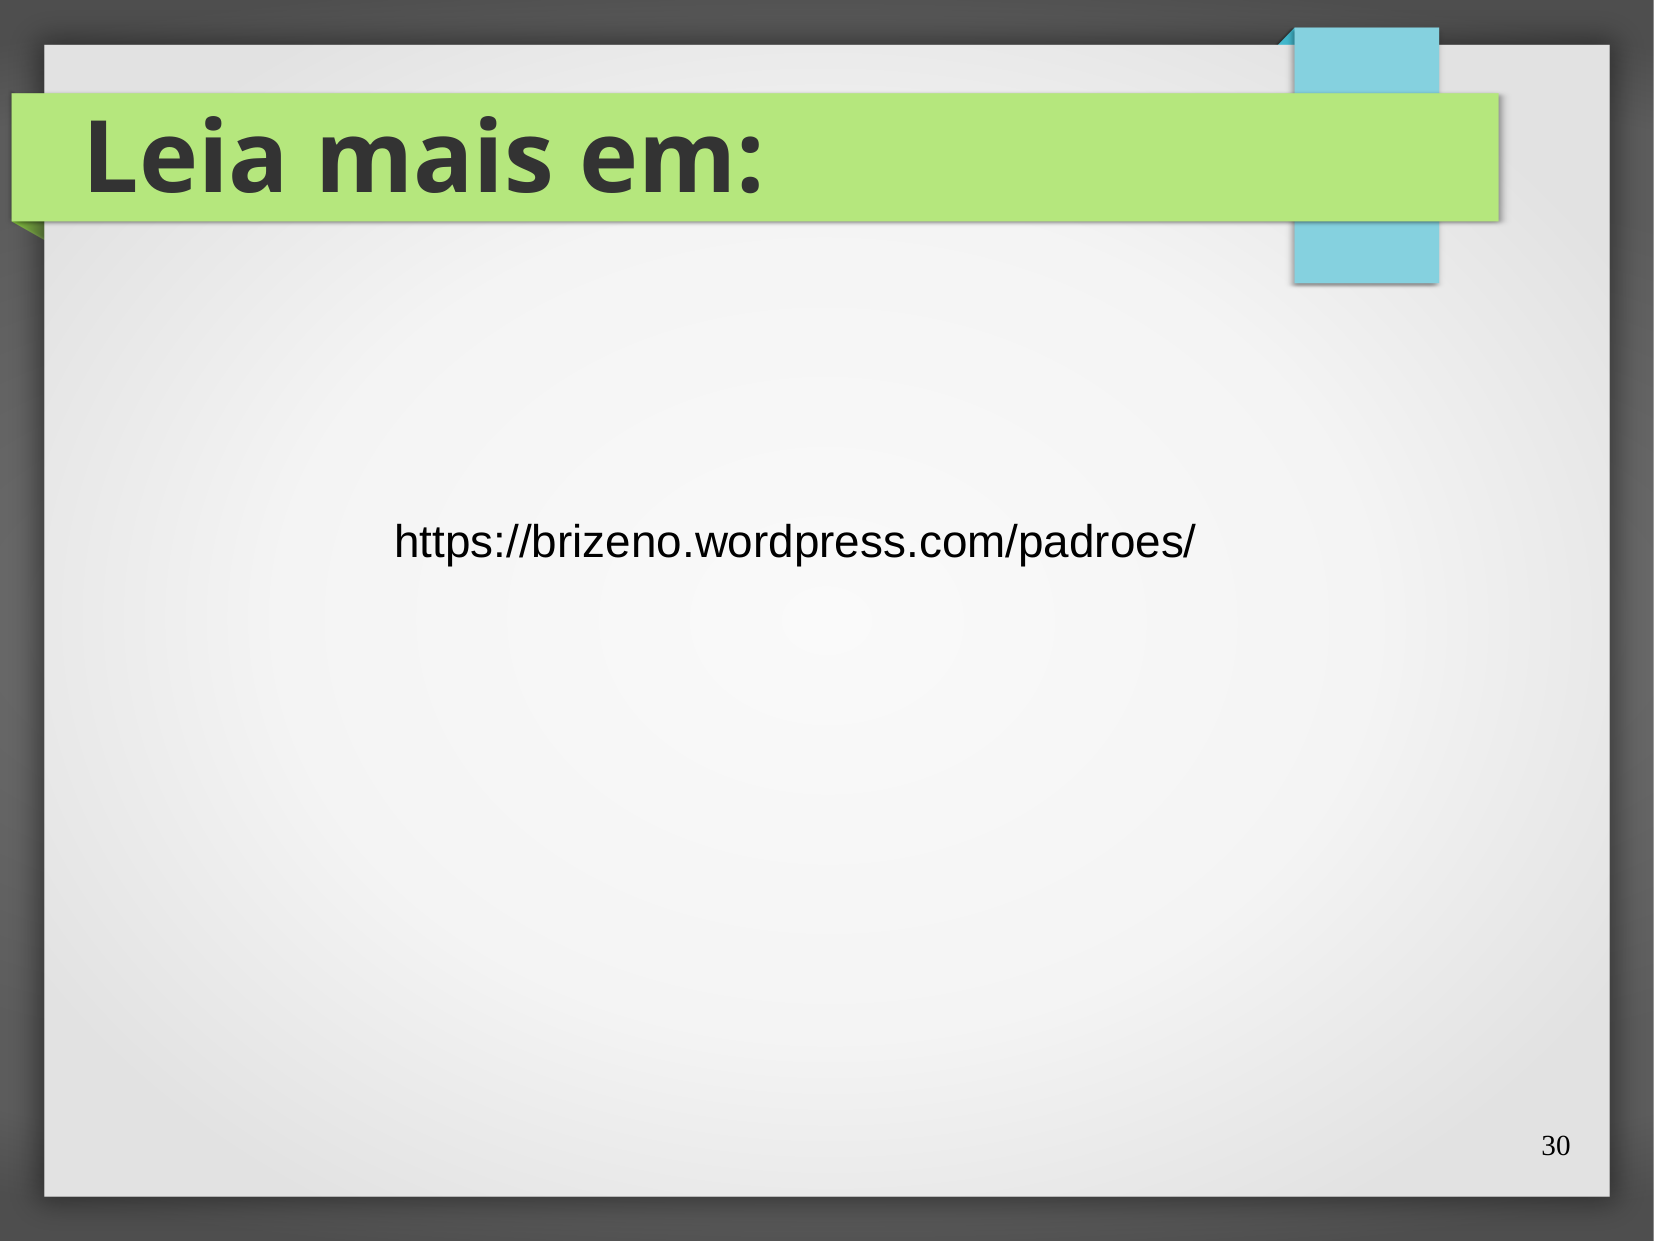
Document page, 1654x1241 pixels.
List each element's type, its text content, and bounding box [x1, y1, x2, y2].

title Leia mais em: [82, 94, 1264, 213]
picture [0, 0, 1654, 1241]
text_box https://brizeno.wordpress.com/padroes/ [379, 508, 1217, 626]
